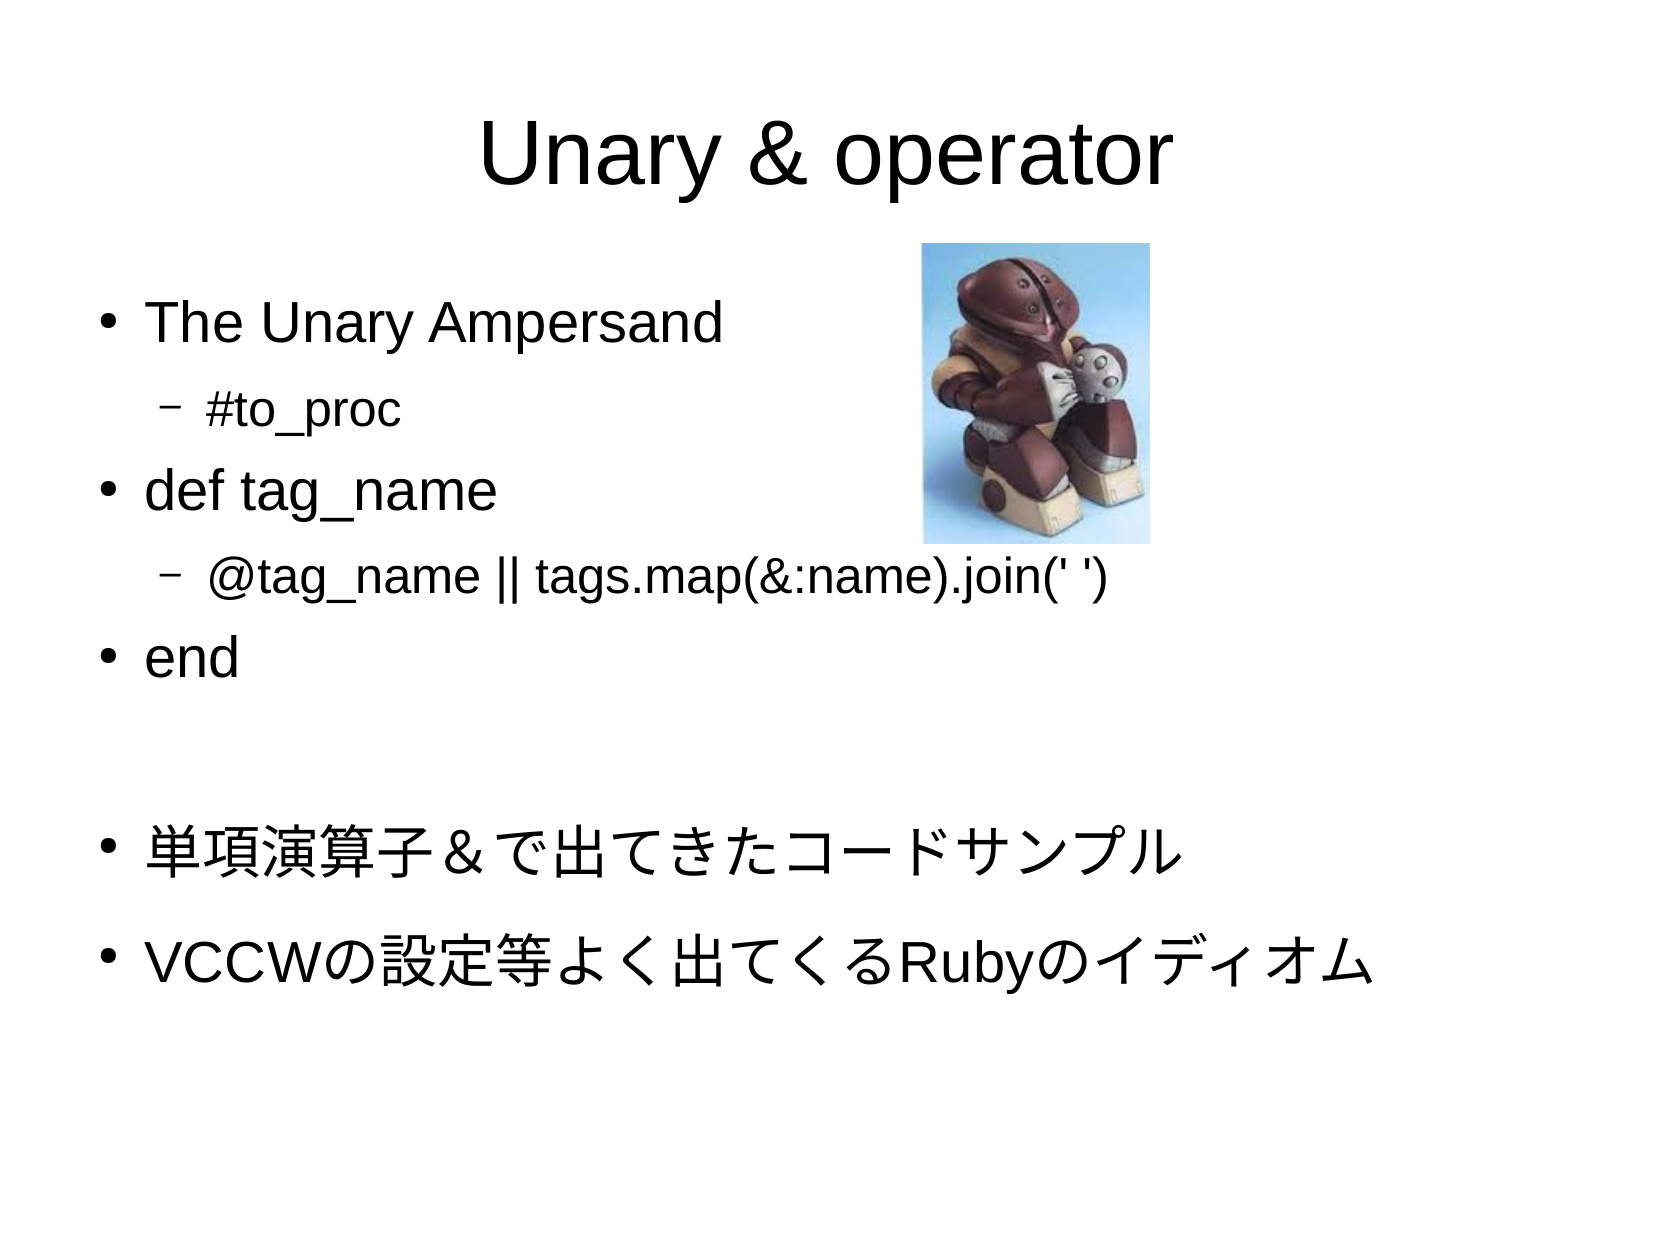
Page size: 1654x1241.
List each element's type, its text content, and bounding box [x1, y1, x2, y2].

list The Unary Ampersand #to_proc def tag_name @tag_name || tags.map(&:name).join(' ') end 単項演算子＆で出てきたコードサンプル VCCWの設定等よく出てくるRubyのイディオム [82, 290, 1571, 1010]
picture [921, 243, 1150, 544]
title Unary & operator [82, 49, 1571, 257]
